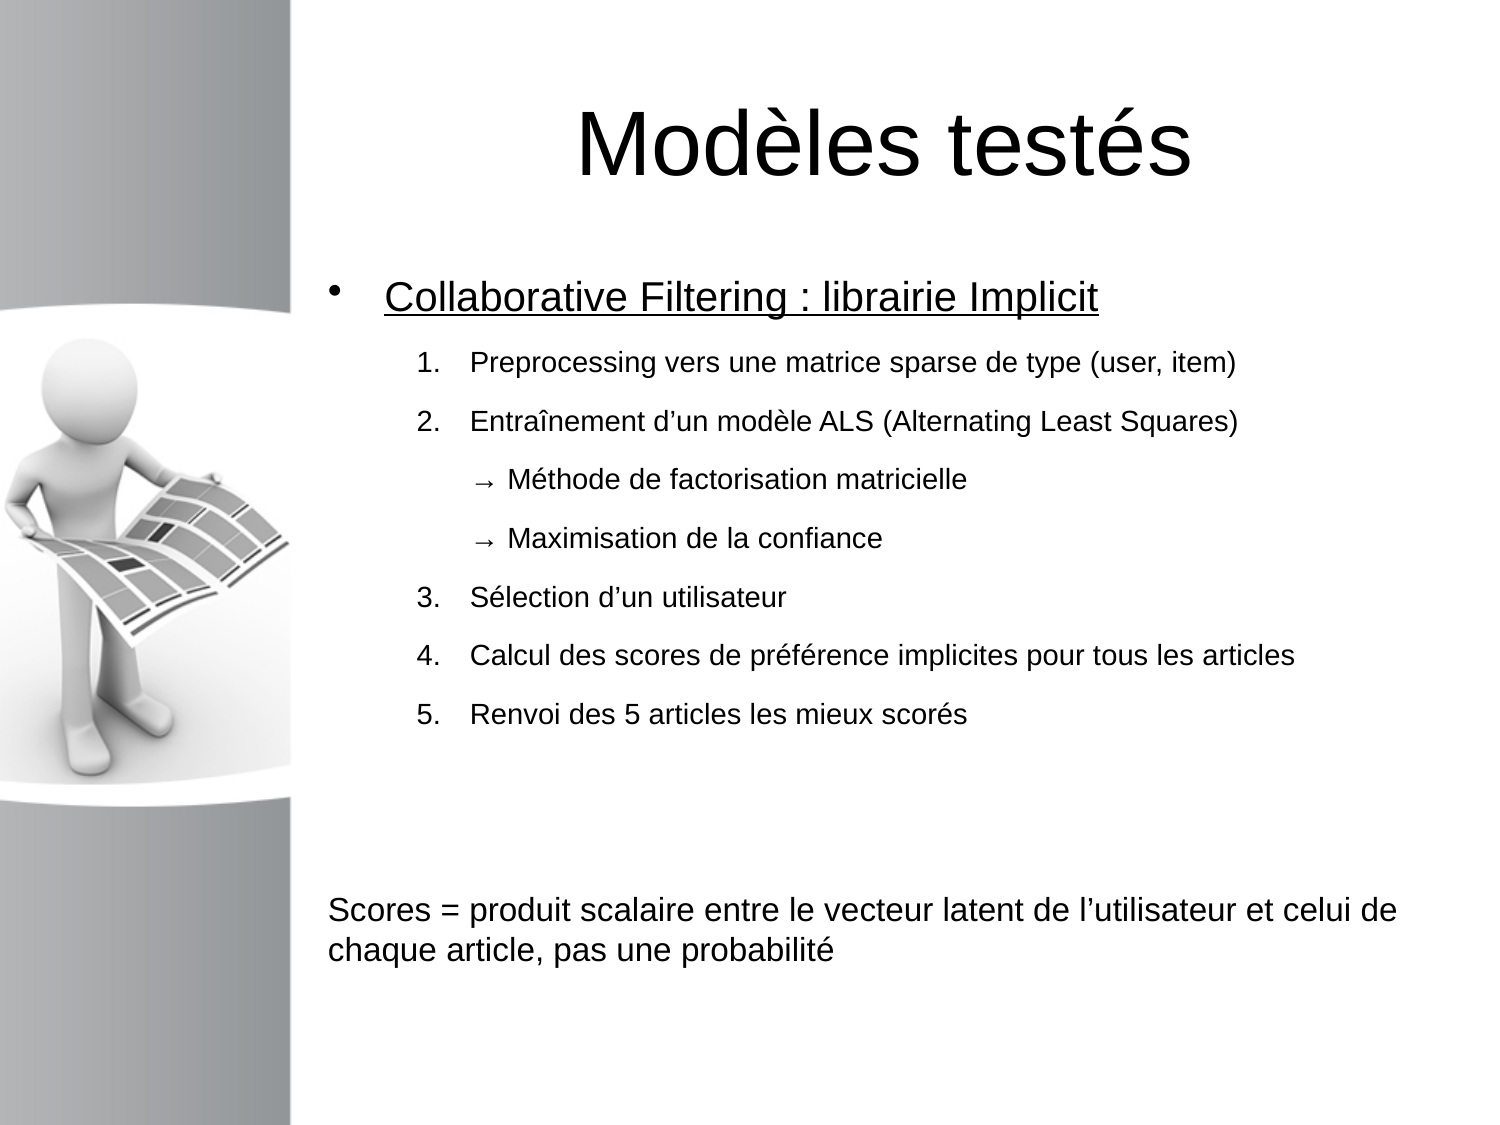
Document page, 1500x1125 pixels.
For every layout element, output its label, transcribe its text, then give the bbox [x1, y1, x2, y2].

picture [0, 0, 1500, 1125]
title Modèles testés [312, 45, 1477, 233]
list Collaborative Filtering : librairie Implicit Preprocessing vers une matrice sparse de type (user, item) Entraînement d’un modèle ALS (Alternating Least Squares) → Méthode de factorisation matricielle → Maximisation de la confiance Sélection d’un utilisateur Calcul des scores de préférence implicites pour tous les articles Renvoi des 5 articles les mieux scorés Scores = produit scalaire entre le vecteur latent de l’utilisateur et celui de chaque article, pas une probabilité [312, 262, 1500, 1005]
